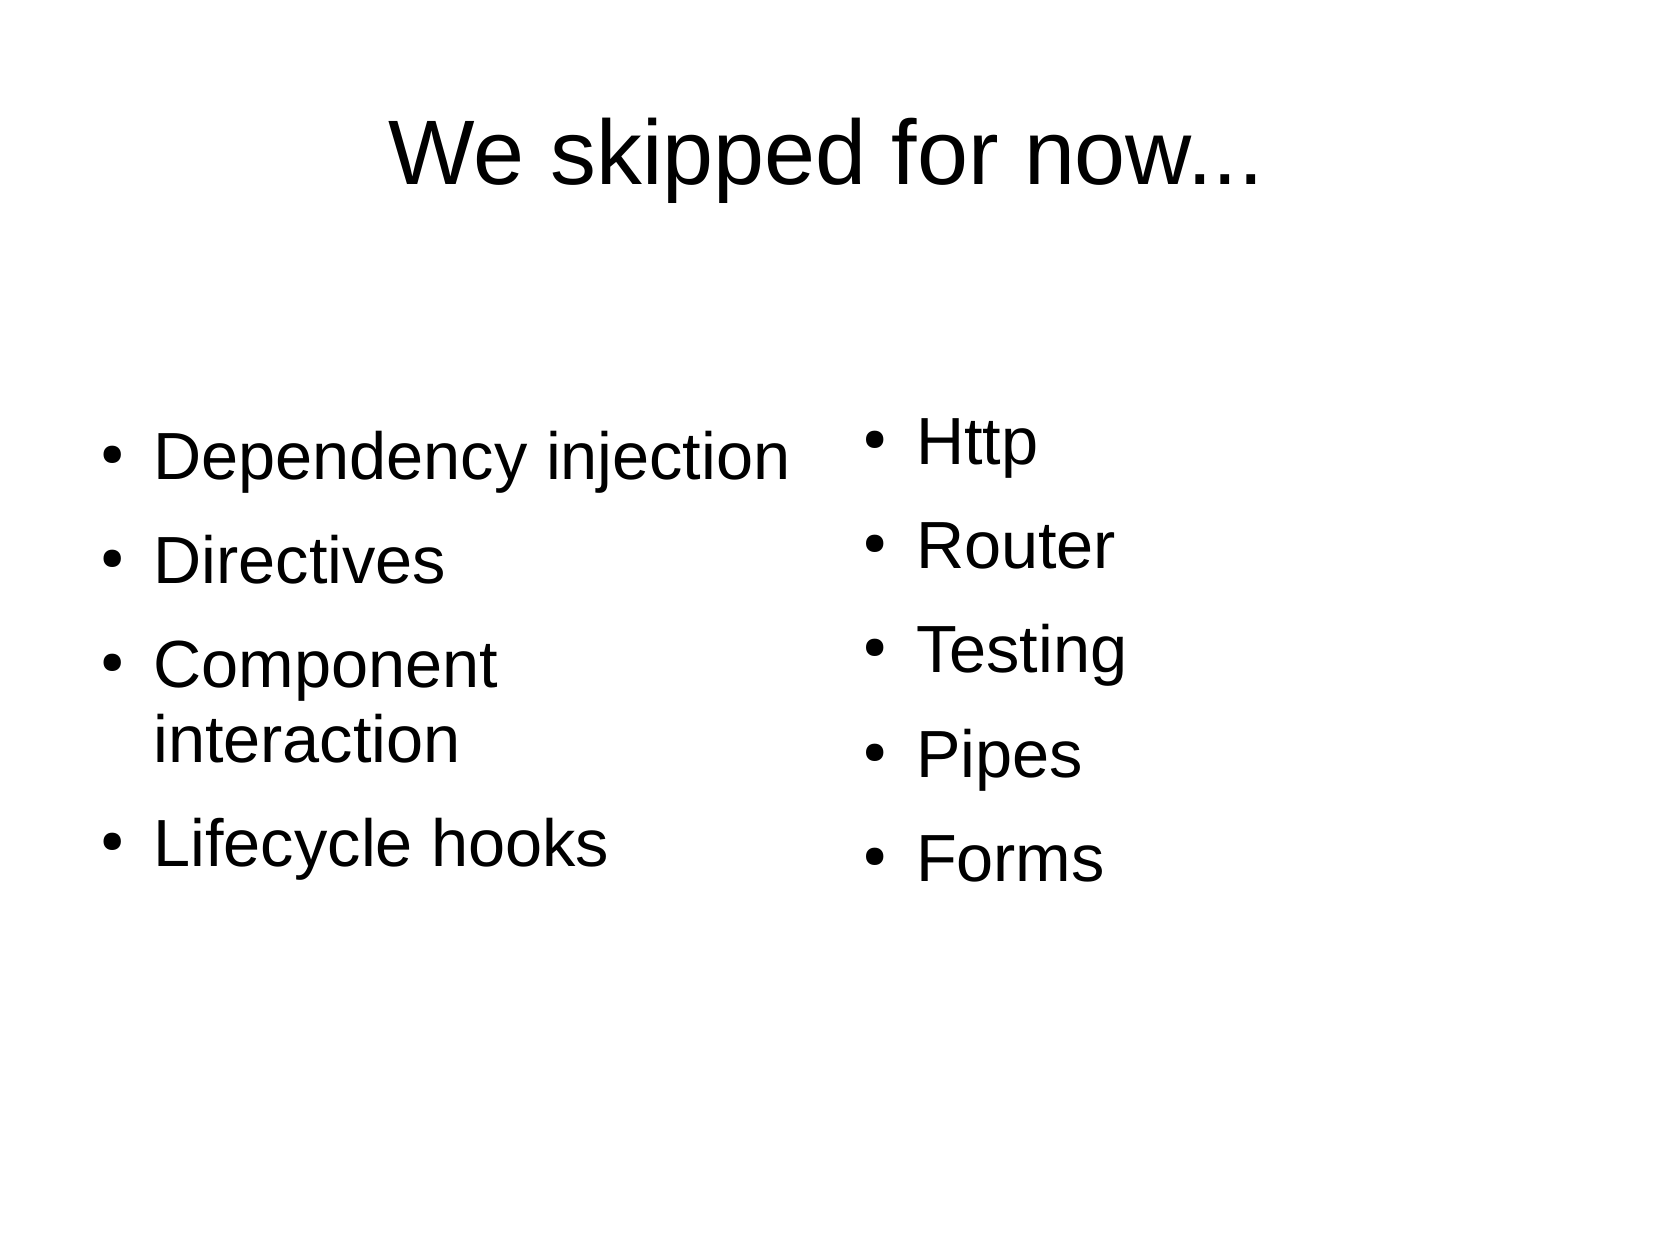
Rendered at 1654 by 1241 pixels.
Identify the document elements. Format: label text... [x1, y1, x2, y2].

title We skipped for now... [82, 49, 1571, 257]
list Http Router Testing Pipes Forms [845, 290, 1572, 1010]
list Dependency injection Directives Component interaction Lifecycle hooks [82, 290, 809, 1010]
